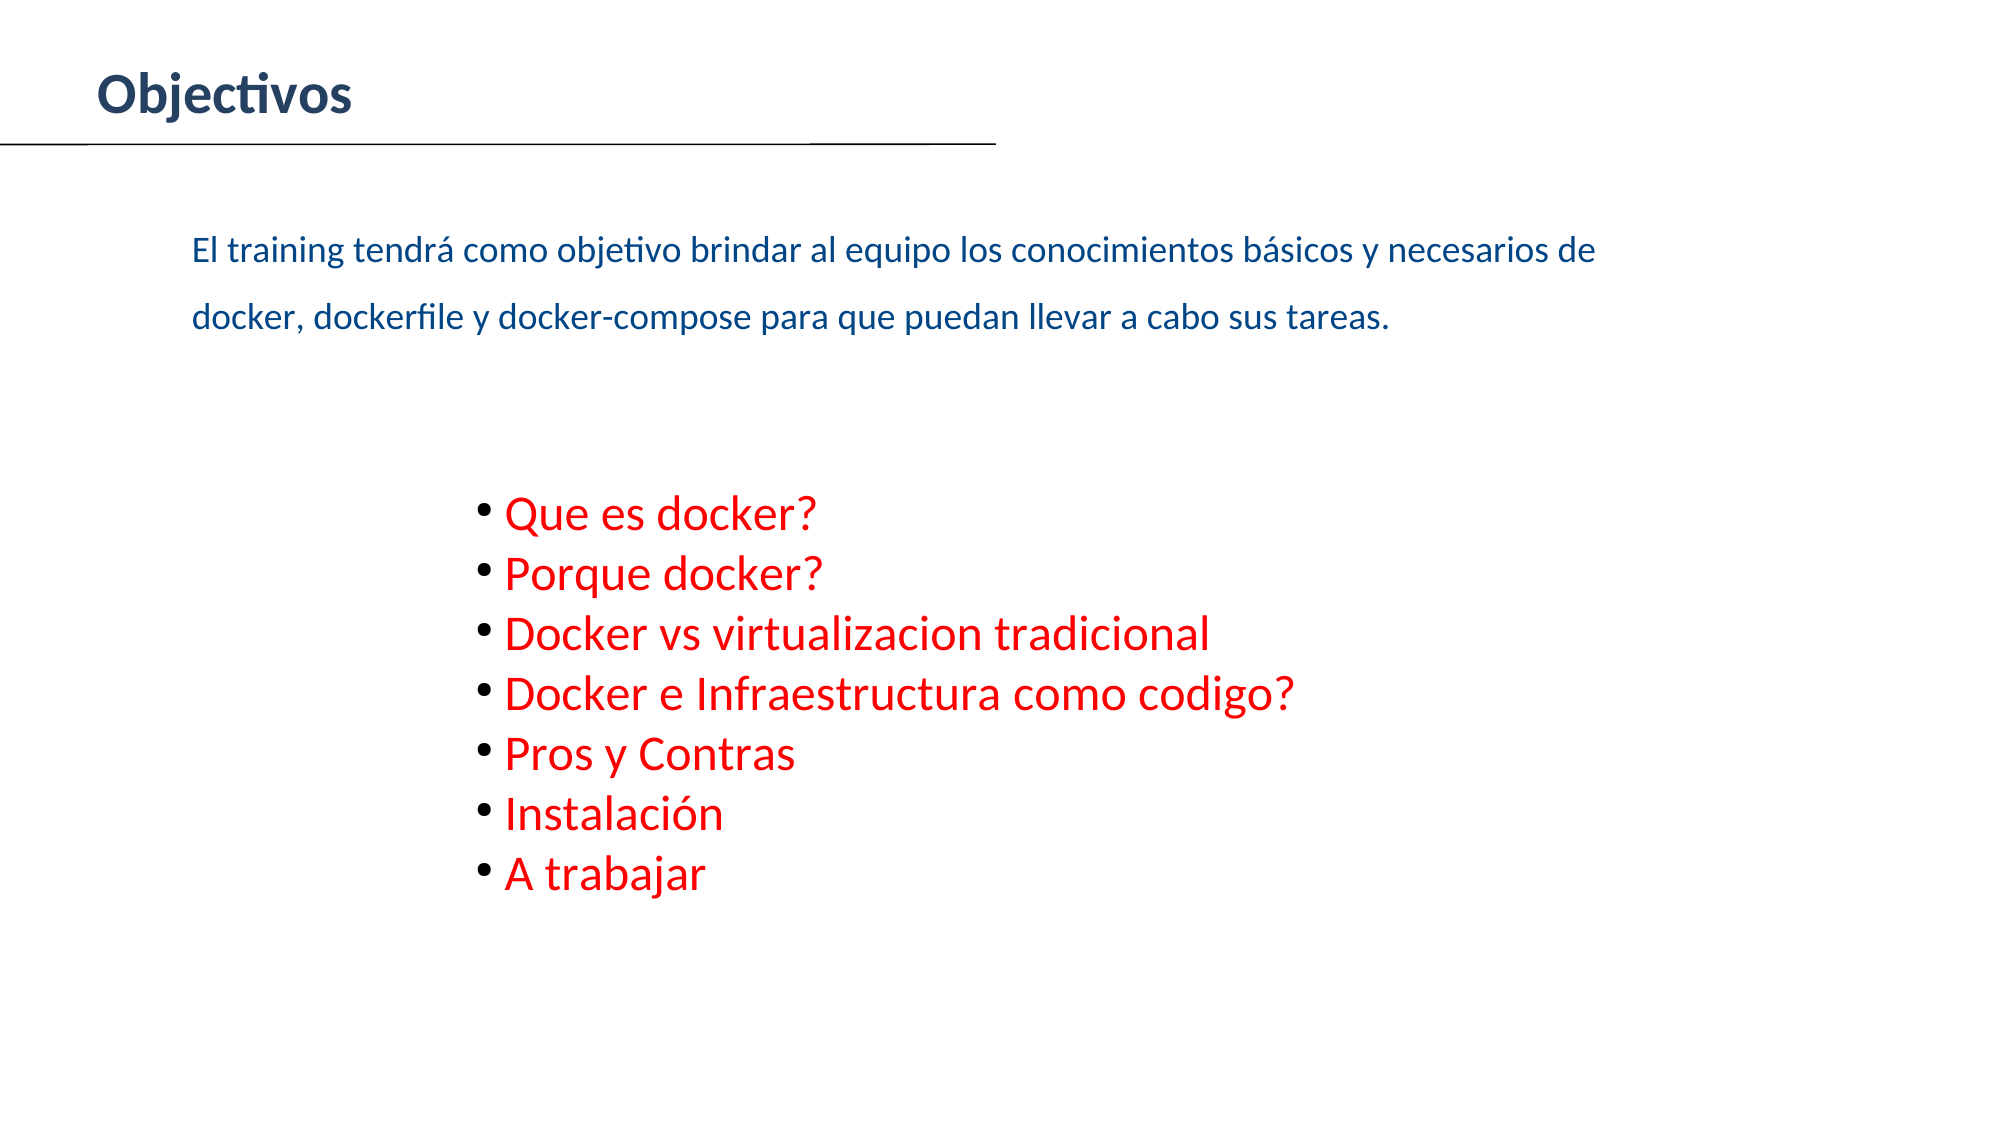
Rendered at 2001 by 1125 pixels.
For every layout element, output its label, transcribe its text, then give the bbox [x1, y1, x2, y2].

text_box Objectivos [82, 47, 1088, 133]
text_box Que es docker? Porque docker? Docker vs virtualizacion tradicional Docker e Infraestructura como codigo? Pros y Contras Instalación A trabajar [460, 473, 1500, 909]
text_box El training tendrá como objetivo brindar al equipo los conocimientos básicos y necesarios de docker, dockerfile y docker-compose para que puedan llevar a cabo sus tareas. [177, 194, 1732, 413]
